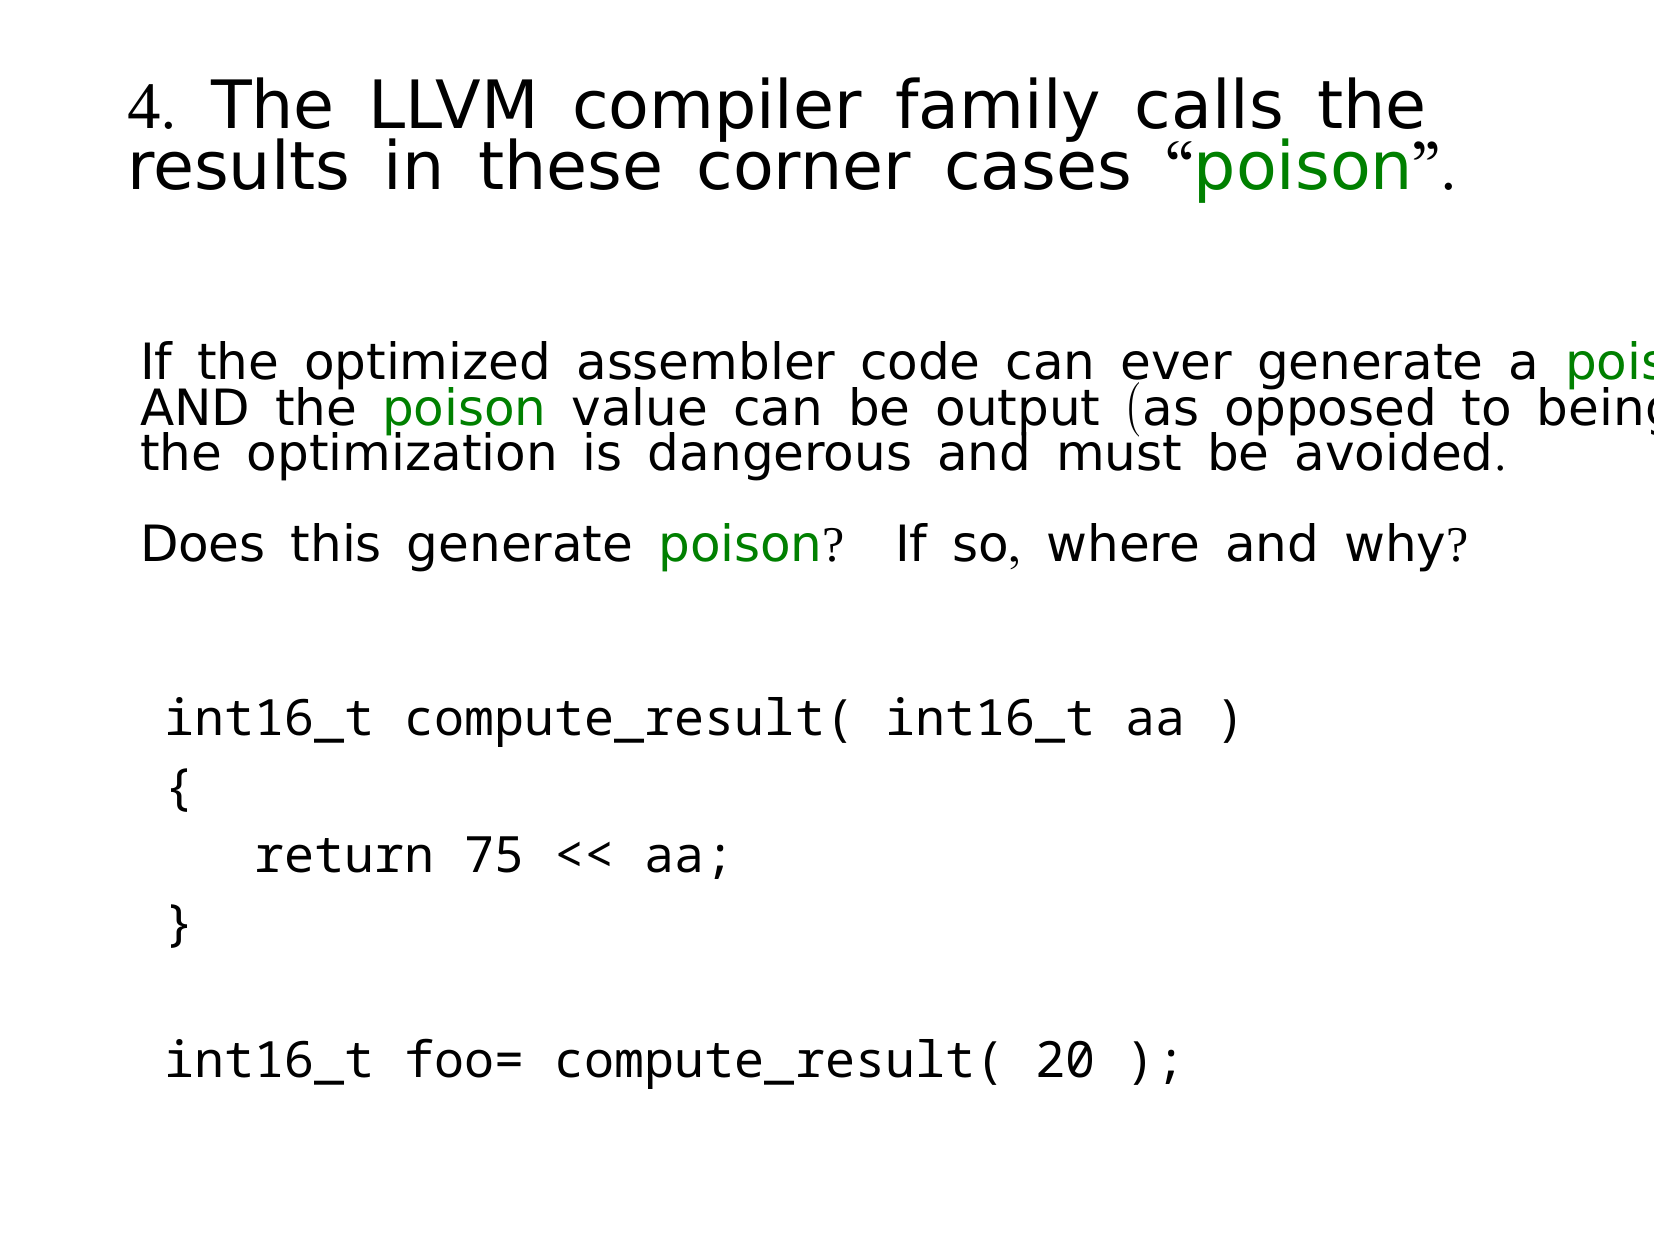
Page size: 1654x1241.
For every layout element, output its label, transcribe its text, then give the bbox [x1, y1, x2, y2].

text_box 4. The LLVM compiler family calls the results in these corner cases “poison”. [112, 75, 1538, 257]
text_box int16_t compute_result( int16_t aa ) { return 75 << aa; } int16_t foo= compute_result( 20 ); [150, 725, 1260, 1096]
text_box If the optimized assembler code can ever generate a poison value, AND the poison value can be output (as opposed to being dropped), the optimization is dangerous and must be avoided. Does this generate poison? If so, where and why? [125, 337, 1631, 725]
